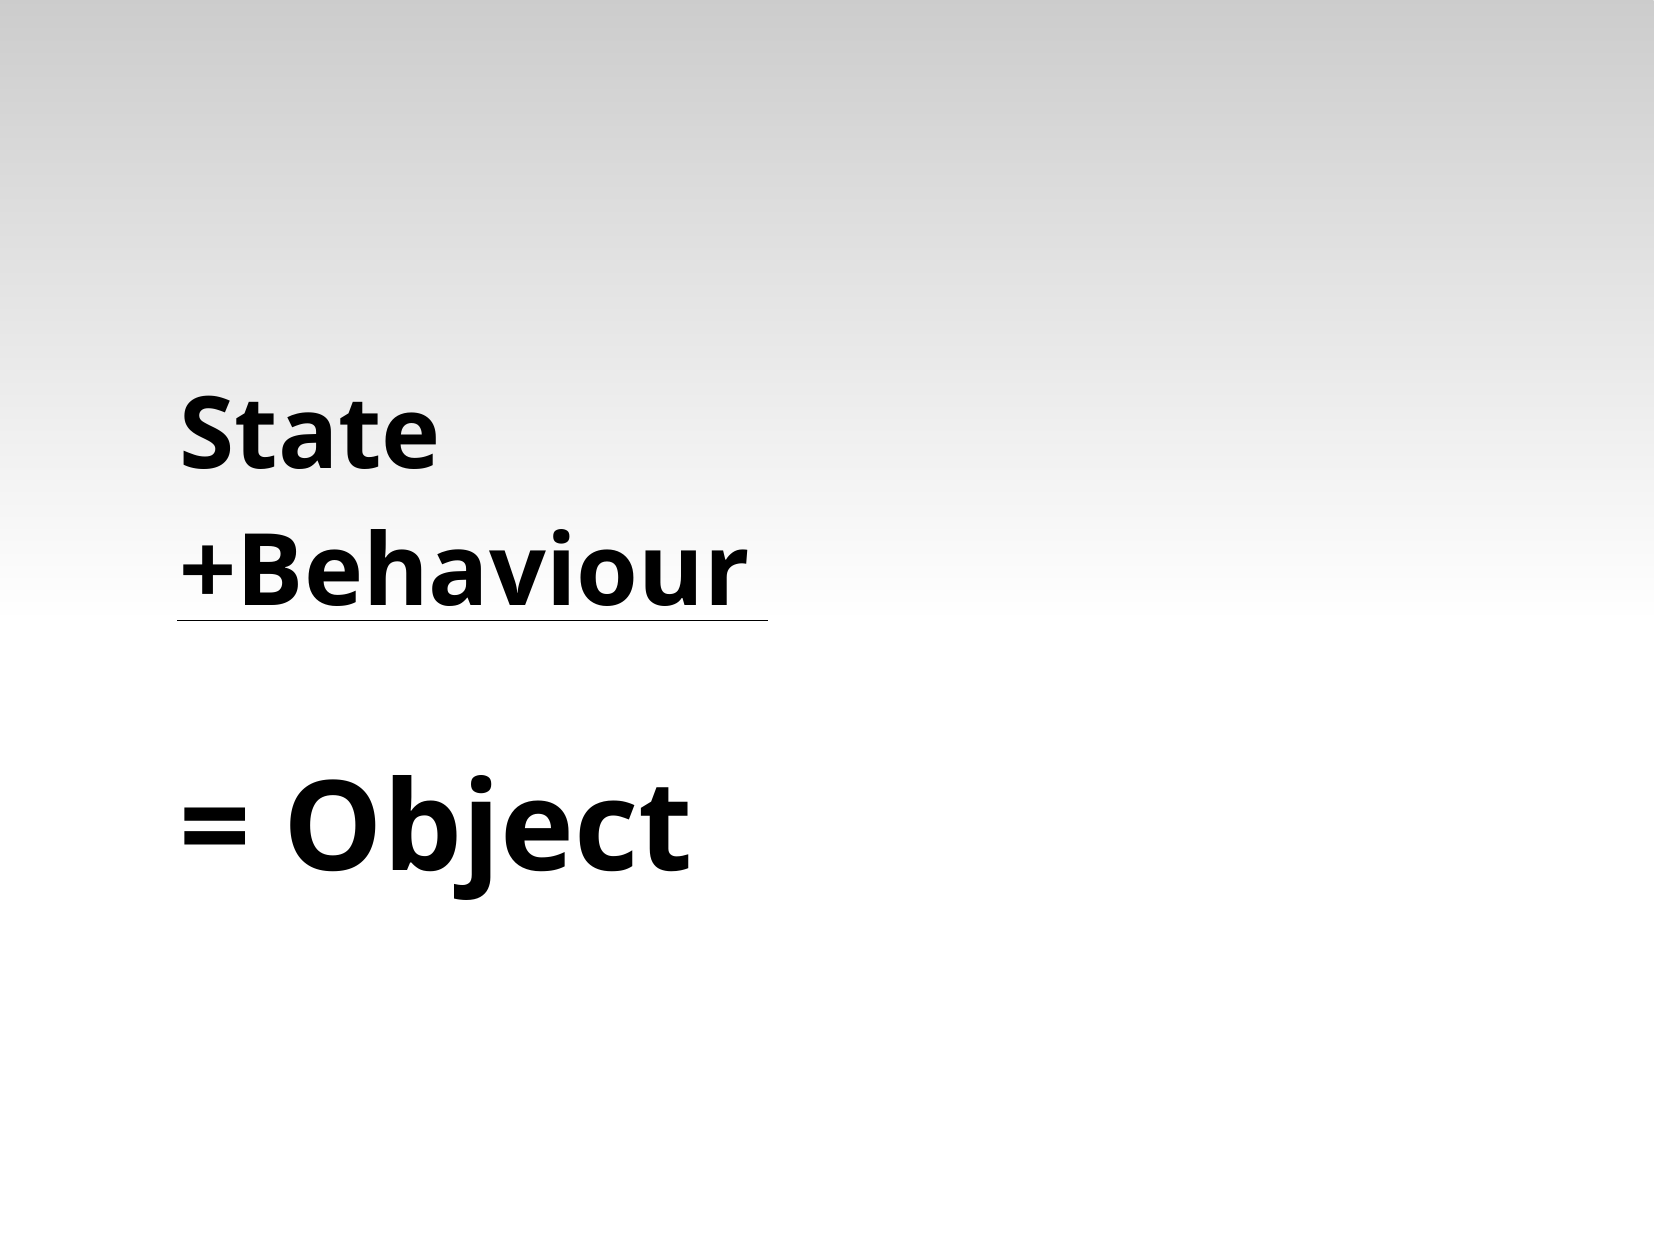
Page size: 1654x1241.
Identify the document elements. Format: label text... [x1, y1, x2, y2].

text_box State +Behaviour = Object [164, 354, 1506, 850]
